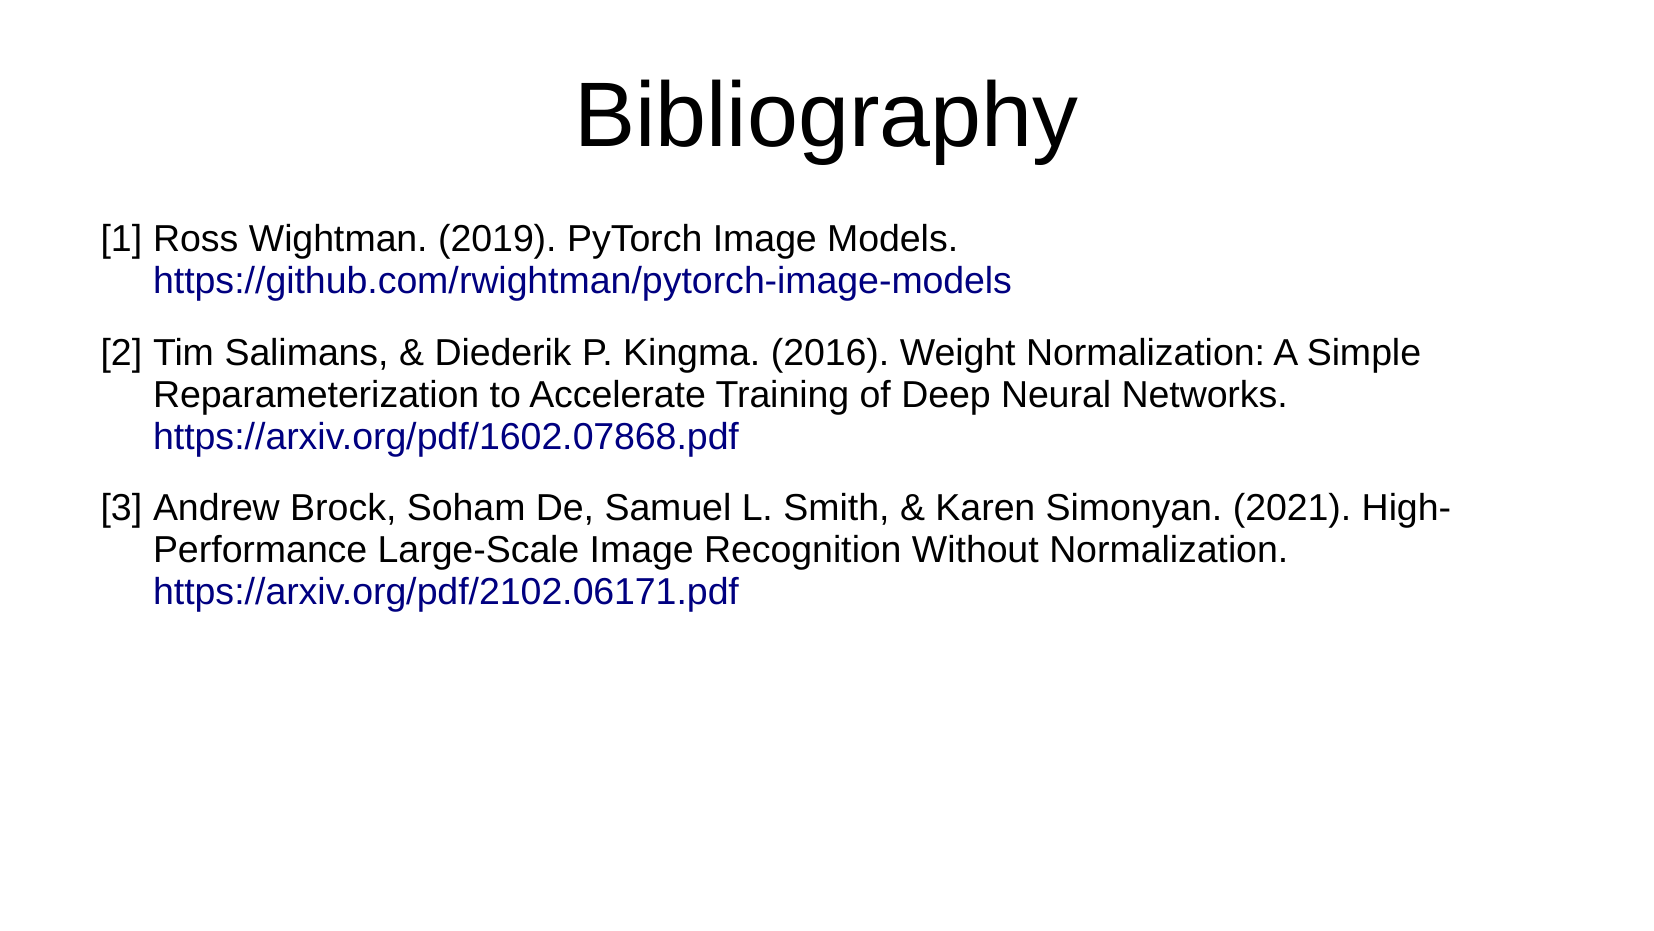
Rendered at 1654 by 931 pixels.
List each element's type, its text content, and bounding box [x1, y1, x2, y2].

title Bibliography [82, 37, 1571, 193]
list Ross Wightman. (2019). PyTorch Image Models. https://github.com/rwightman/pytorch-image-models Tim Salimans, & Diederik P. Kingma. (2016). Weight Normalization: A Simple Reparameterization to Accelerate Training of Deep Neural Networks. https://arxiv.org/pdf/1602.07868.pdf Andrew Brock, Soham De, Samuel L. Smith, & Karen Simonyan. (2021). High-Performance Large-Scale Image Recognition Without Normalization. https://arxiv.org/pdf/2102.06171.pdf [82, 217, 1571, 758]
